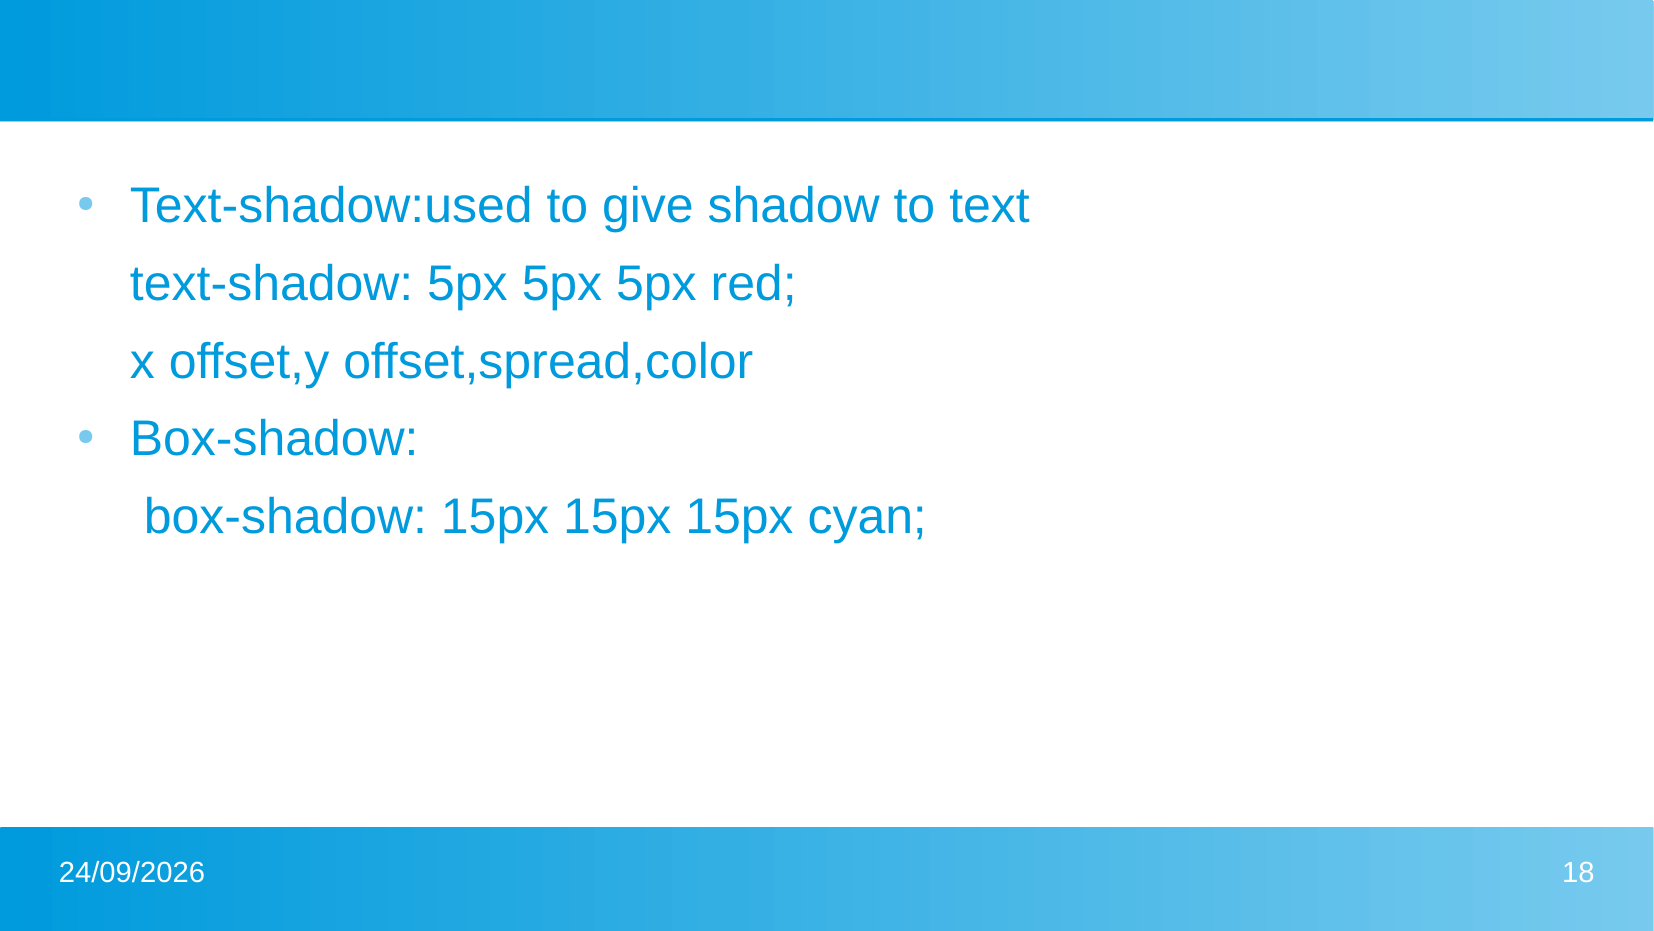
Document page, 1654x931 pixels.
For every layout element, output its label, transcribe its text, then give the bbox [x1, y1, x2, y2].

list Text-shadow:used to give shadow to text text-shadow: 5px 5px 5px red; x offset,y offset,spread,color Box-shadow: box-shadow: 15px 15px 15px cyan; [59, 177, 1595, 768]
